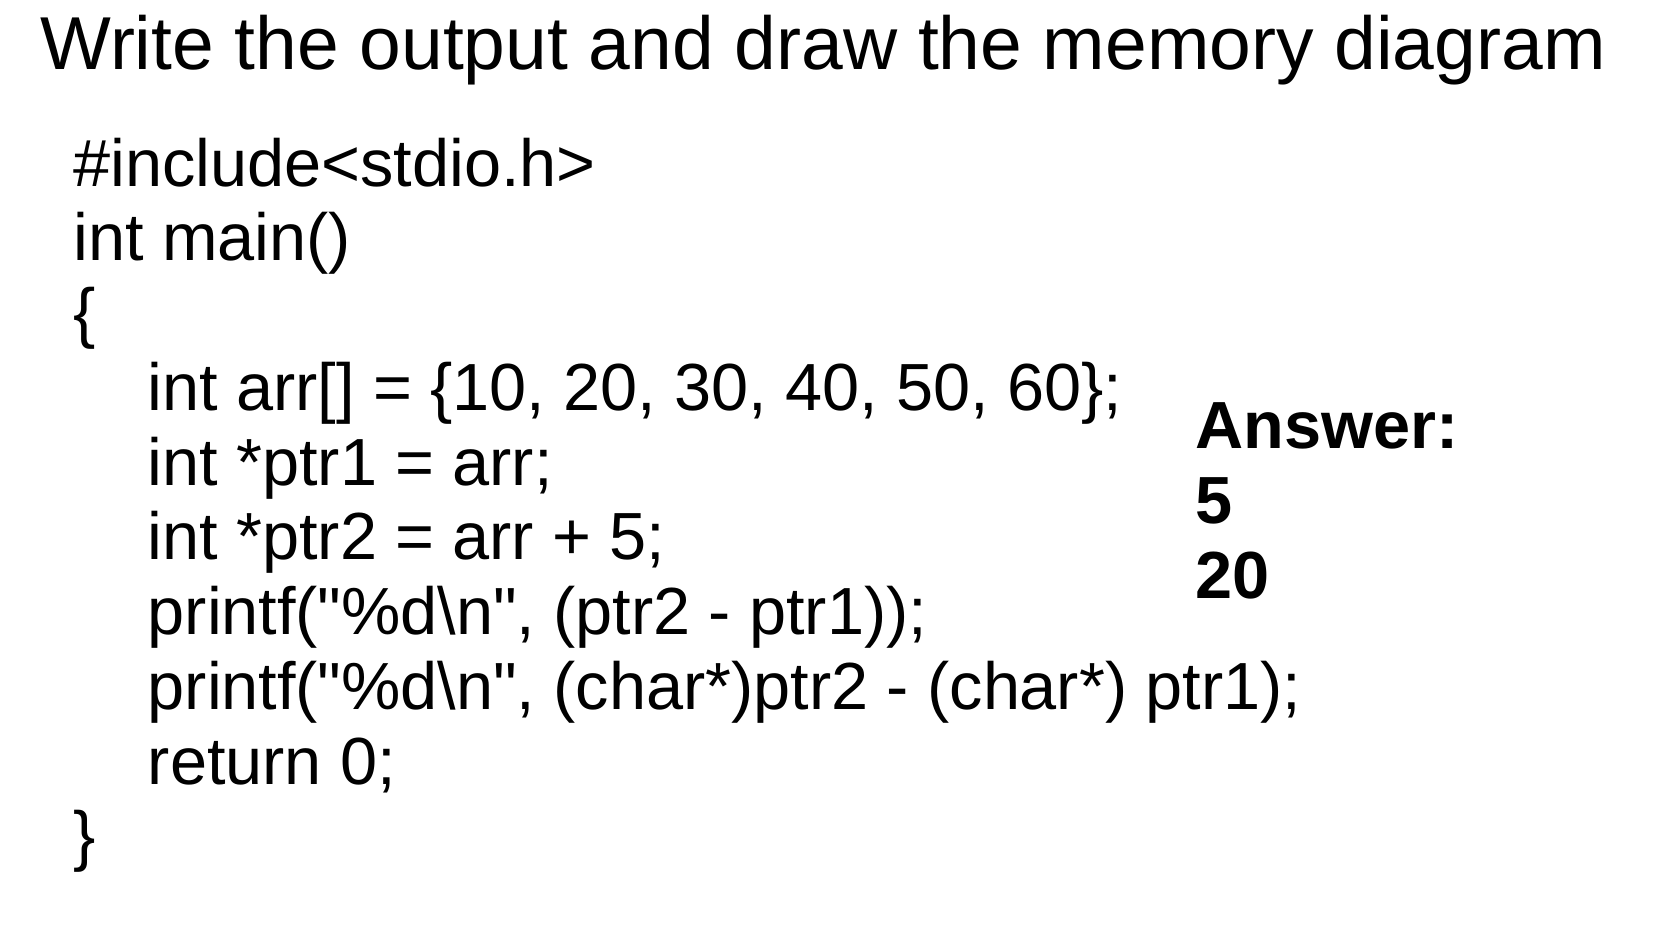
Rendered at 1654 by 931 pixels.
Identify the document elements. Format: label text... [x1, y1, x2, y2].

title Write the output and draw the memory diagram [0, 0, 1654, 128]
text_box #include<stdio.h> int main() { int arr[] = {10, 20, 30, 40, 50, 60}; int *ptr1 = arr; int *ptr2 = arr + 5; printf("%d\n", (ptr2 - ptr1)); printf("%d\n", (char*)ptr2 - (char*) ptr1); return 0; } [59, 118, 1359, 931]
text_box Answer: 5 20 [1181, 380, 1654, 619]
